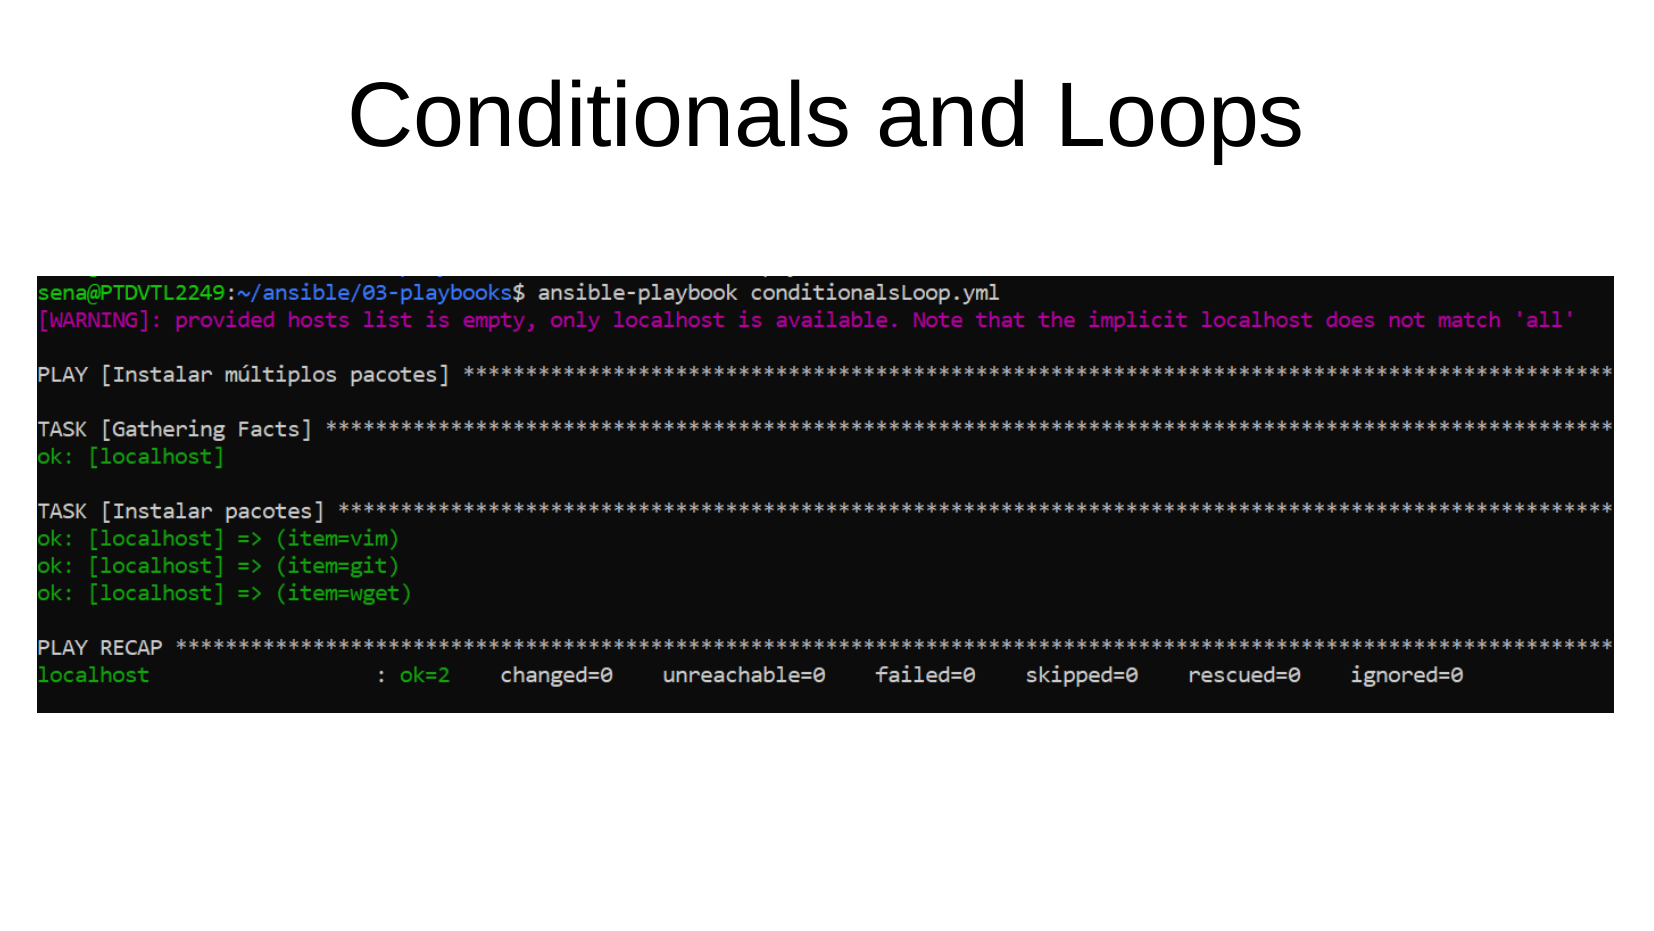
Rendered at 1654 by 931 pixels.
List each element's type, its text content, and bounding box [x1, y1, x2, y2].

title Conditionals and Loops [82, 37, 1571, 193]
picture [37, 276, 1614, 713]
